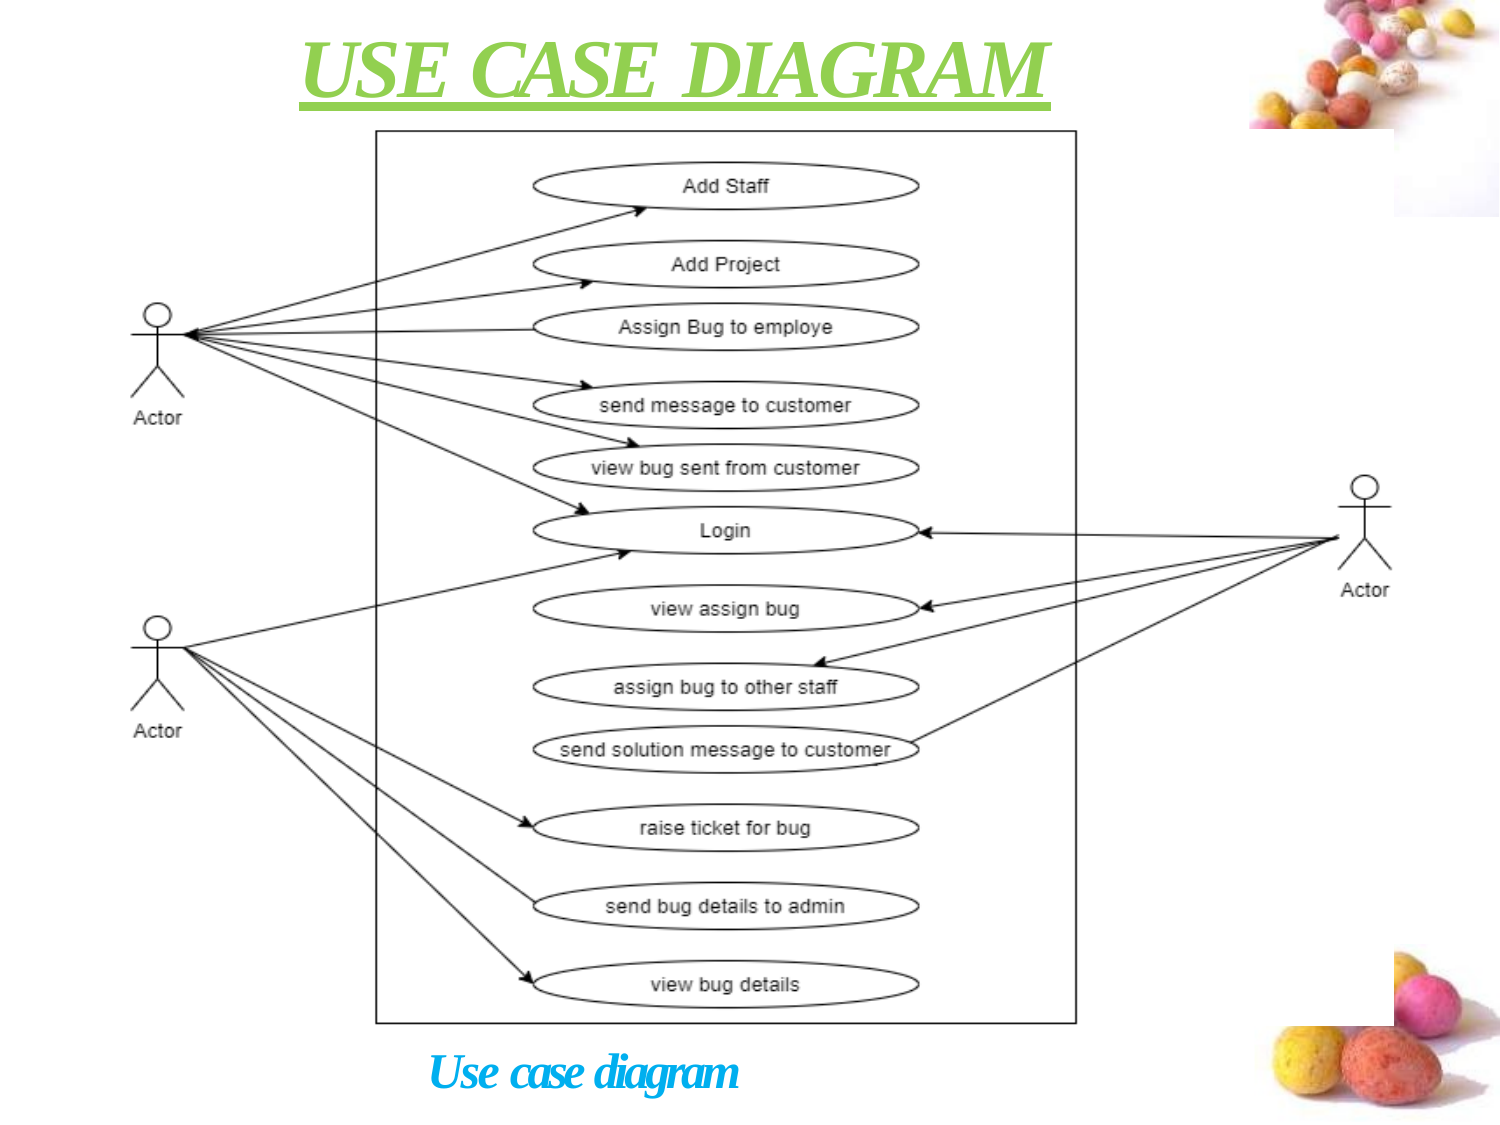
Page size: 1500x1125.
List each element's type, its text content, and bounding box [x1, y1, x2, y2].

picture [129, 0, 1500, 1122]
text_box Use case diagram [412, 1046, 1153, 1099]
title USE CASE DIAGRAM [296, 11, 1205, 129]
